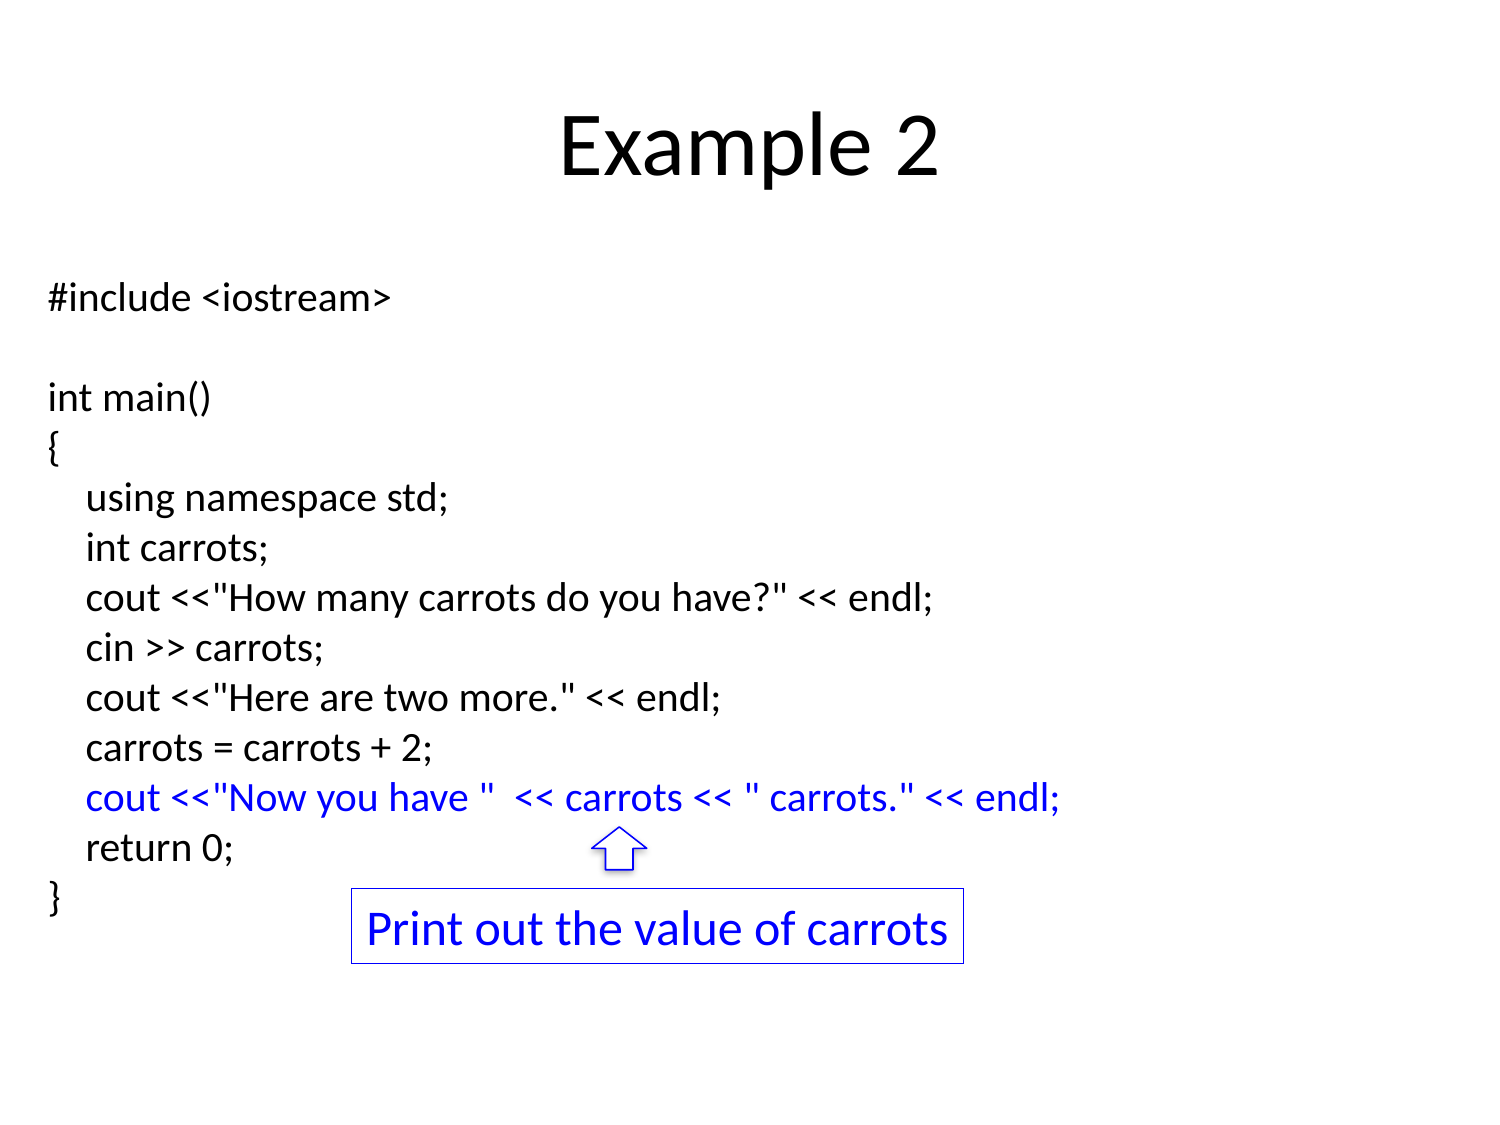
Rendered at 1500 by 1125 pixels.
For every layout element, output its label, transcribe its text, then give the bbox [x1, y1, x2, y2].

title Example 2 [75, 45, 1425, 233]
text_box [591, 826, 647, 870]
list #include <iostream> int main() { using namespace std; int carrots; cout <<"How many carrots do you have?" << endl; cin >> carrots; cout <<"Here are two more." << endl; carrots = carrots + 2; cout <<"Now you have " << carrots << " carrots." << endl; return 0; } [32, 262, 1425, 1005]
text_box Print out the value of carrots [351, 888, 964, 964]
